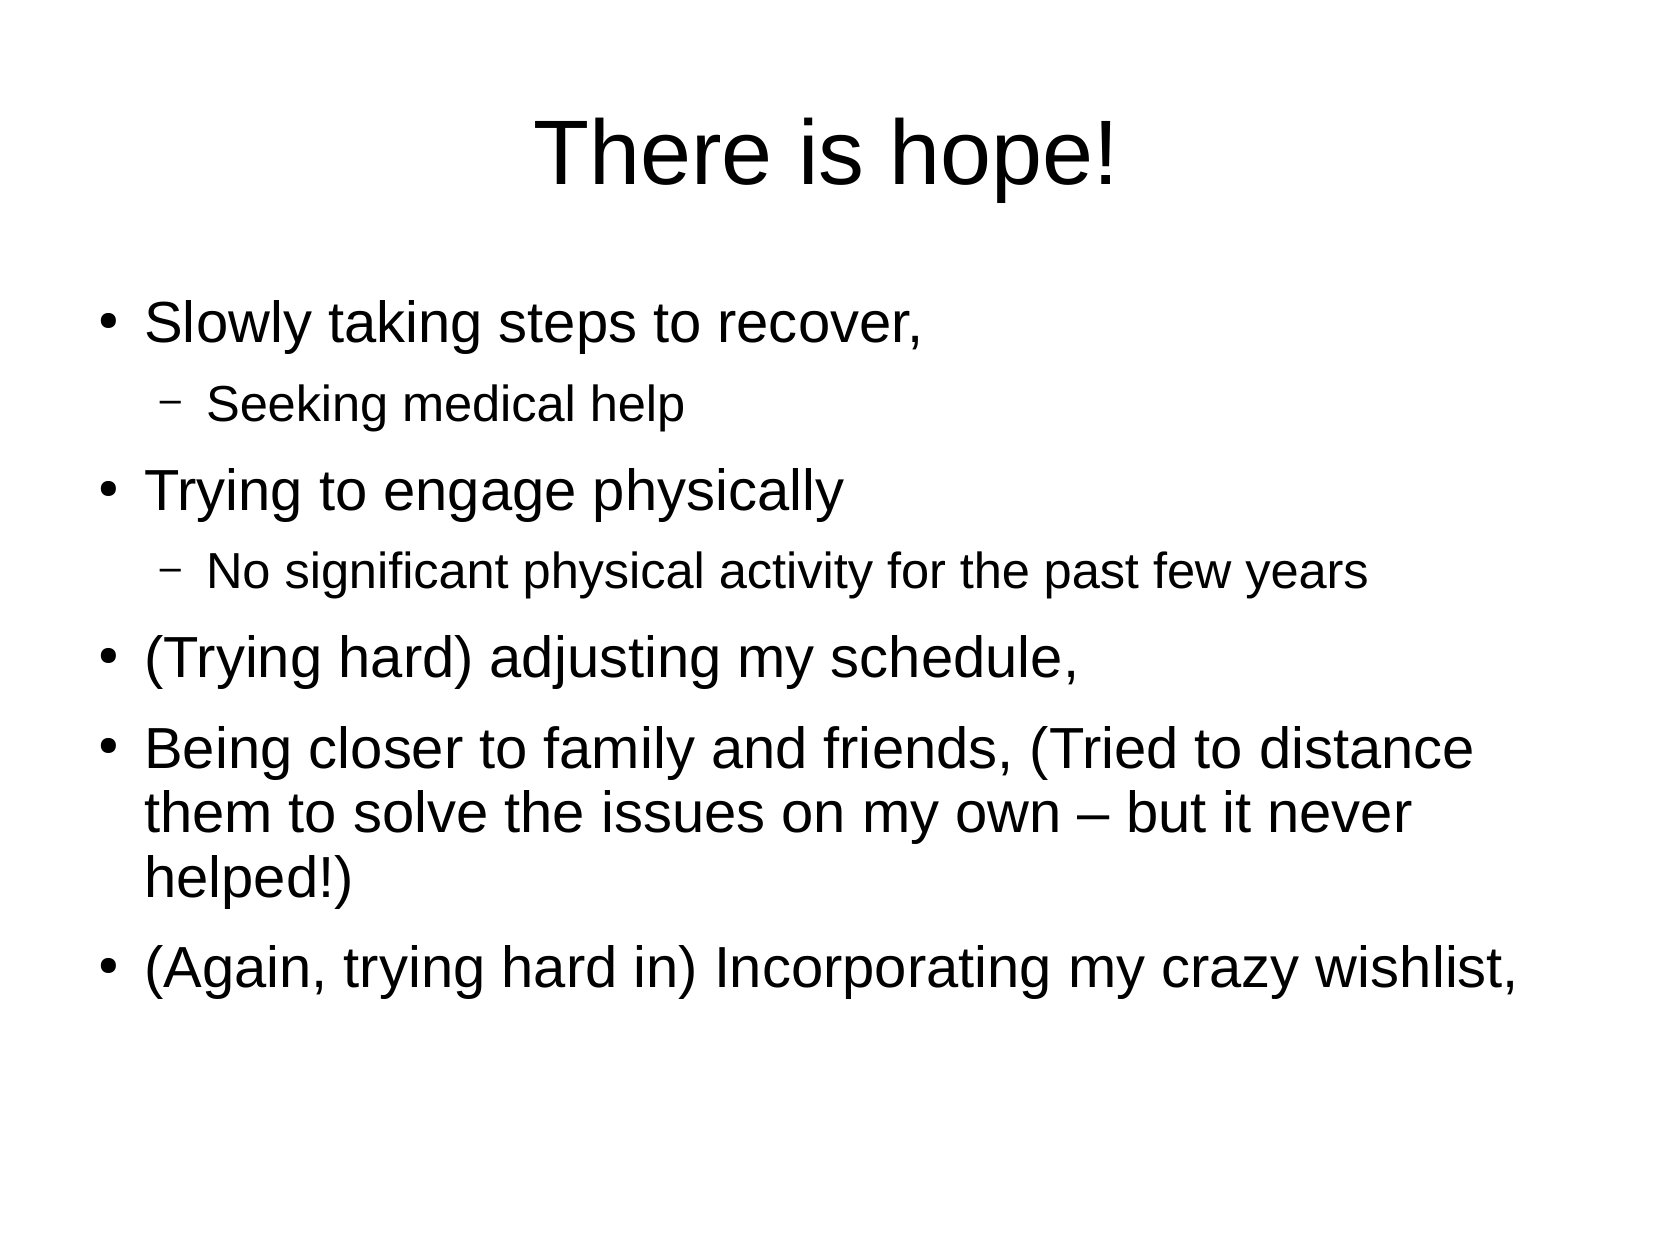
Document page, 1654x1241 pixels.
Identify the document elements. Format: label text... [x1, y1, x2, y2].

title There is hope! [82, 49, 1571, 257]
list Slowly taking steps to recover, Seeking medical help Trying to engage physically No significant physical activity for the past few years (Trying hard) adjusting my schedule, Being closer to family and friends, (Tried to distance them to solve the issues on my own – but it never helped!) (Again, trying hard in) Incorporating my crazy wishlist, [82, 290, 1571, 1010]
